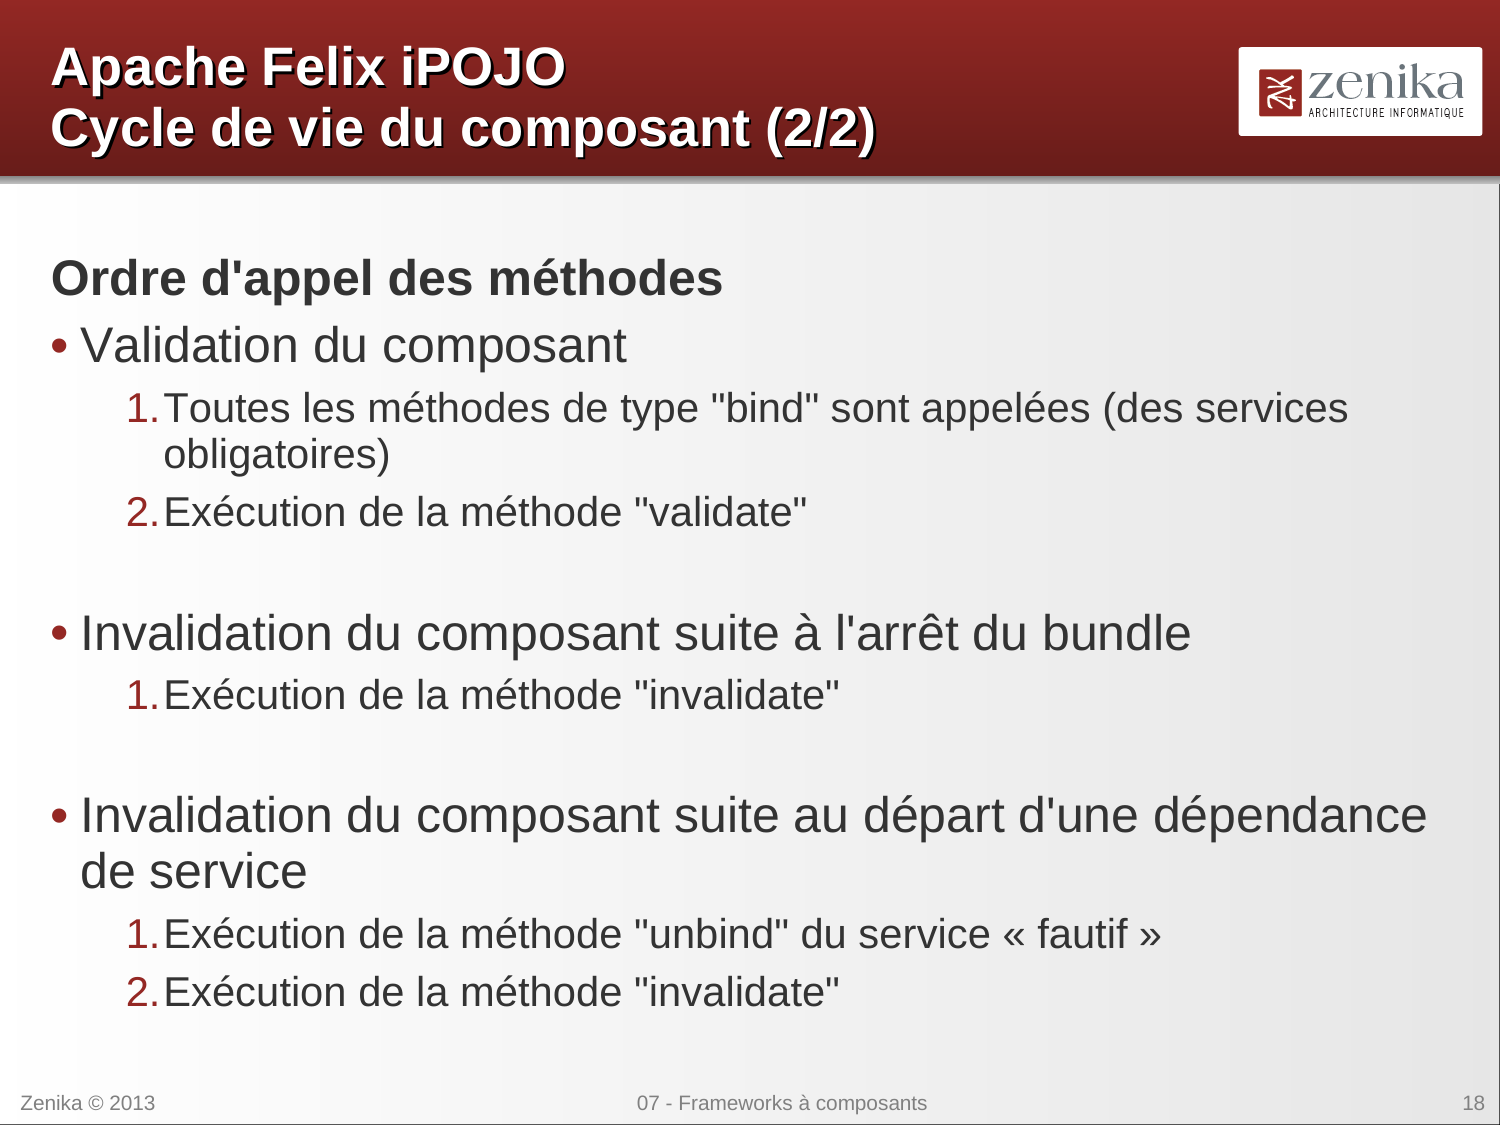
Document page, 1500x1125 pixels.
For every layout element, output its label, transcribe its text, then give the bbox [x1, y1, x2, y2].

picture [1257, 58, 1464, 125]
list Ordre d'appel des méthodes Validation du composant Toutes les méthodes de type "bind" sont appelées (des services obligatoires) Exécution de la méthode "validate" Invalidation du composant suite à l'arrêt du bundle Exécution de la méthode "invalidate" Invalidation du composant suite au départ d'une dépendance de service Exécution de la méthode "unbind" du service « fautif » Exécution de la méthode "invalidate" [50, 249, 1435, 1079]
title Apache Felix iPOJO Cycle de vie du composant (2/2) [50, 15, 1206, 180]
